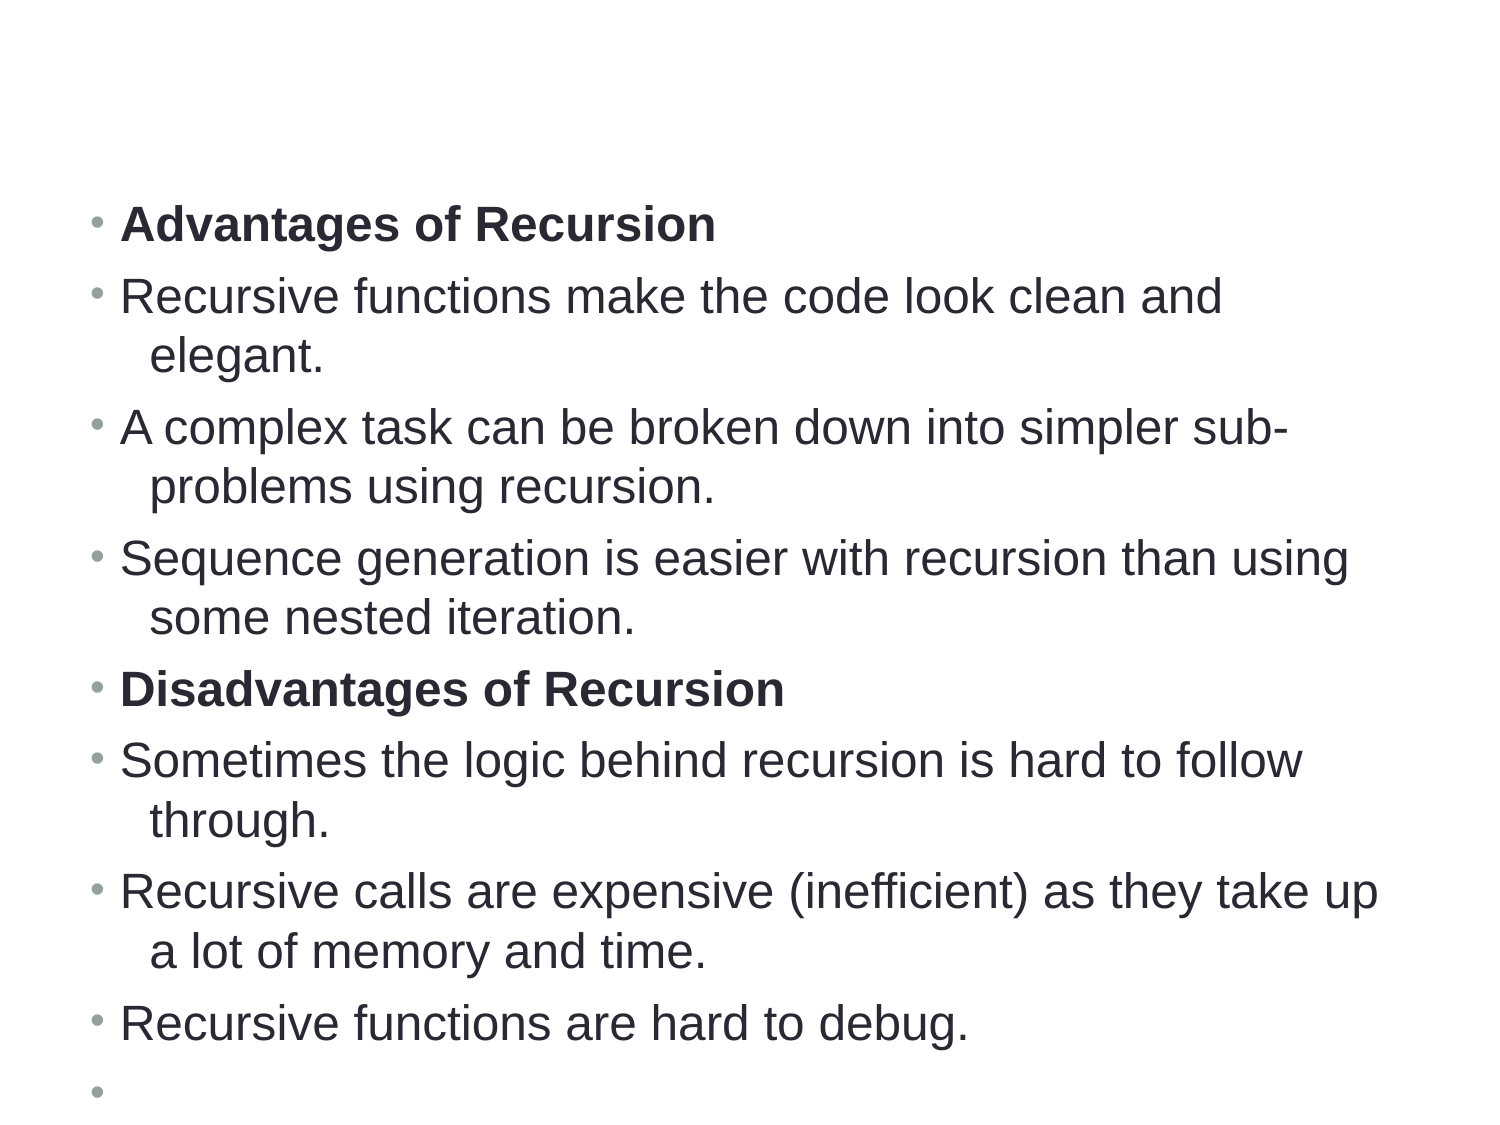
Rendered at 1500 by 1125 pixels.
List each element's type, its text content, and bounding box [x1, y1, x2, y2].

list Advantages of Recursion Recursive functions make the code look clean and elegant. A complex task can be broken down into simpler sub-problems using recursion. Sequence generation is easier with recursion than using some nested iteration. Disadvantages of Recursion Sometimes the logic behind recursion is hard to follow through. Recursive calls are expensive (inefficient) as they take up a lot of memory and time. Recursive functions are hard to debug. [75, 184, 1426, 1063]
